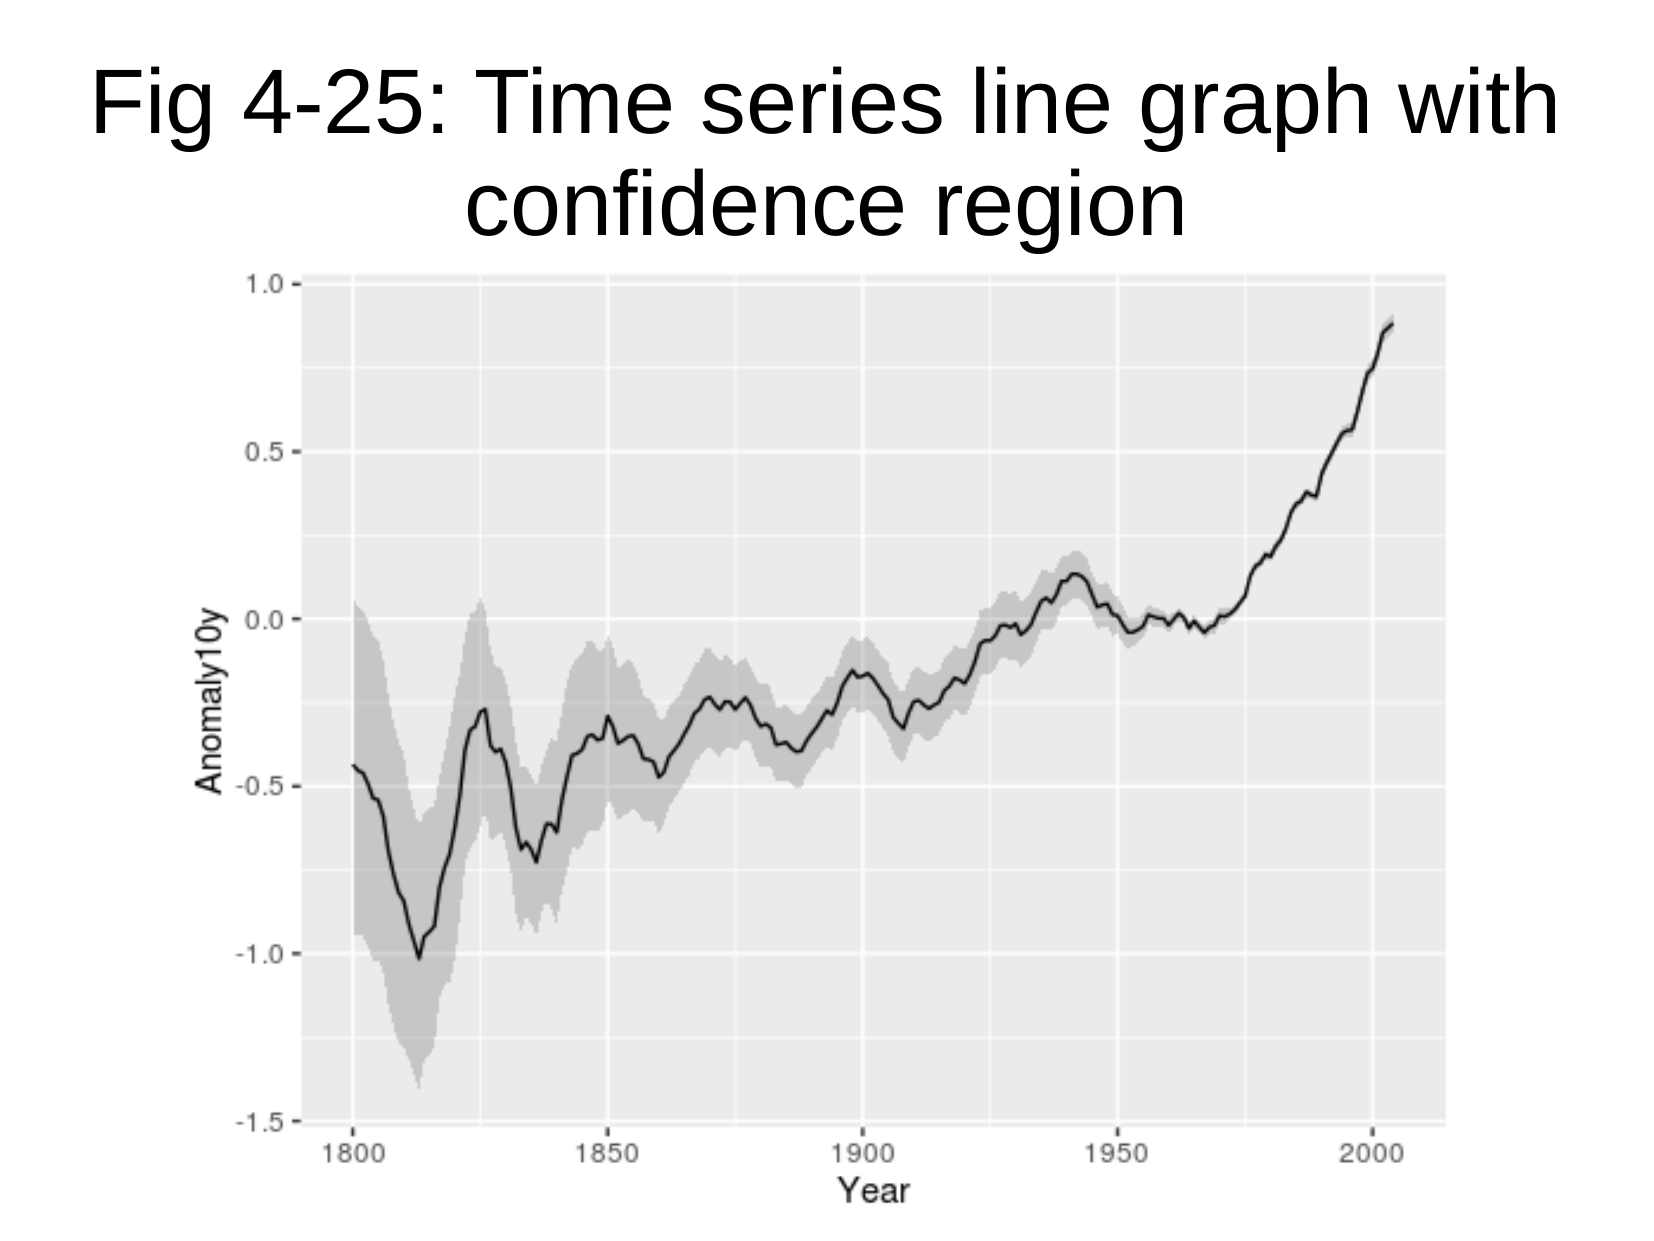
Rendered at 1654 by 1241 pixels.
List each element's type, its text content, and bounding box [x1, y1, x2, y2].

title Fig 4-25: Time series line graph with confidence region [82, 49, 1571, 257]
picture [172, 258, 1463, 1227]
